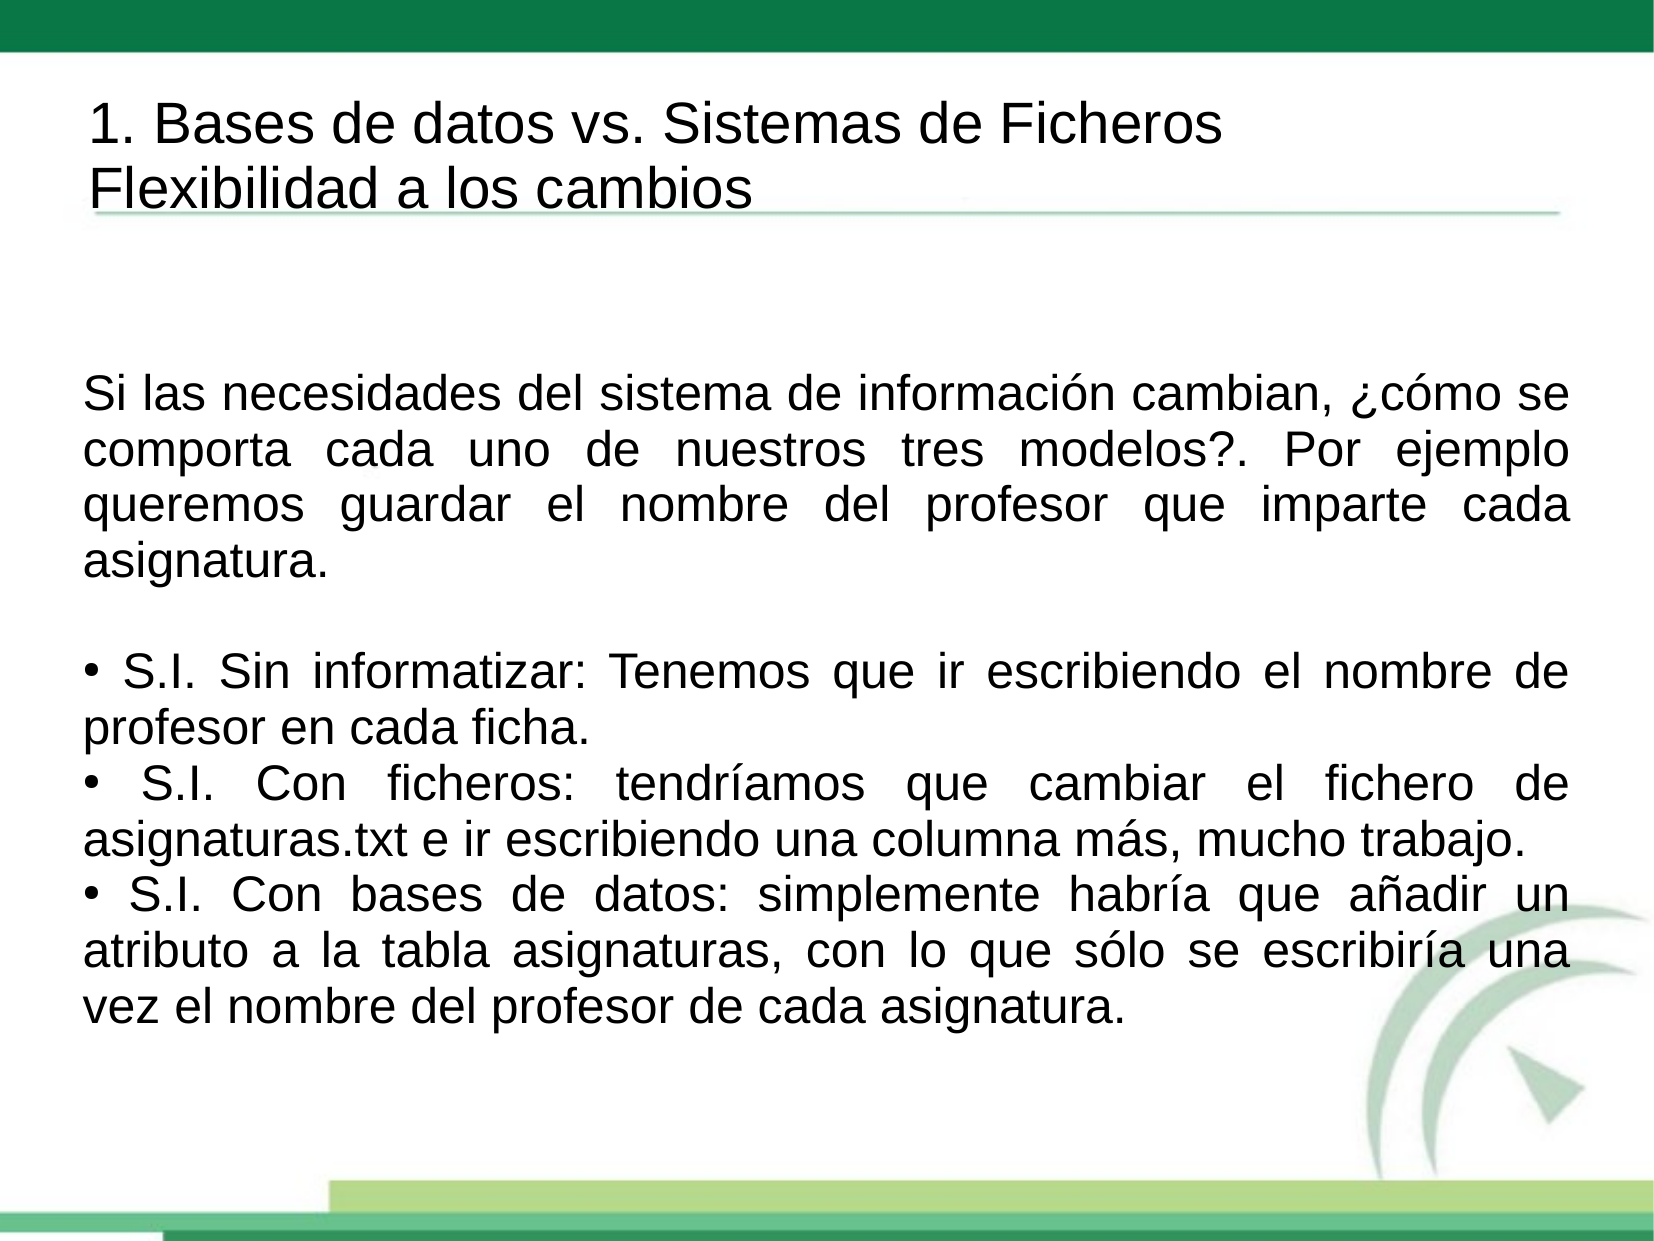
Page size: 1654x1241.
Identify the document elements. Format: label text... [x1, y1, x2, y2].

title 1. Bases de datos vs. Sistemas de Ficheros Flexibilidad a los cambios [88, 60, 1577, 253]
picture [0, 0, 1654, 1241]
subtitle Si las necesidades del sistema de información cambian, ¿cómo se comporta cada uno de nuestros tres modelos?. Por ejemplo queremos guardar el nombre del profesor que imparte cada asignatura. S.I. Sin informatizar: Tenemos que ir escribiendo el nombre de profesor en cada ficha. S.I. Con ficheros: tendríamos que cambiar el fichero de asignaturas.txt e ir escribiendo una columna más, mucho trabajo. S.I. Con bases de datos: simplemente habría que añadir un atributo a la tabla asignaturas, con lo que sólo se escribiría una vez el nombre del profesor de cada asignatura. [82, 290, 1571, 1109]
